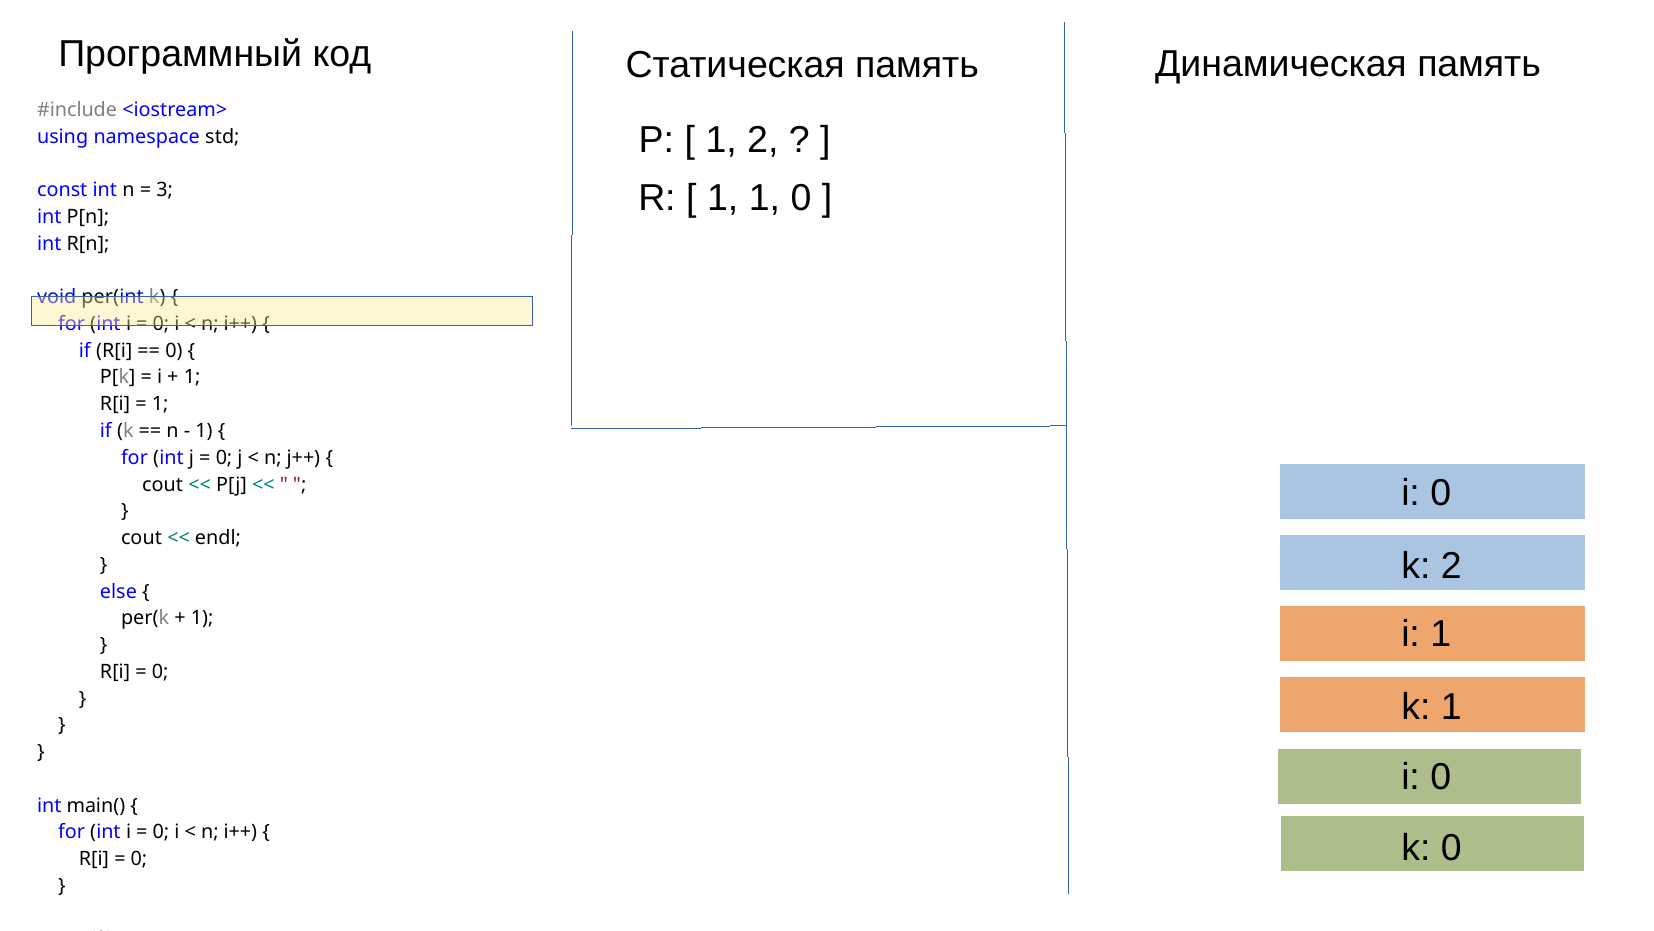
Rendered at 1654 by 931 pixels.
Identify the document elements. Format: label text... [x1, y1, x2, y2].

text_box [1277, 533, 1587, 593]
text_box [1276, 746, 1584, 806]
text_box [1277, 462, 1587, 522]
text_box i: 1 [1386, 605, 1467, 662]
text_box i: 0 [1386, 464, 1467, 522]
text_box [1277, 604, 1587, 664]
text_box [1279, 814, 1587, 874]
text_box [1277, 674, 1587, 734]
text_box i: 0 [1386, 748, 1483, 806]
text_box Программный код [43, 25, 387, 83]
text_box Статическая память [610, 35, 995, 93]
text_box k: 0 [1386, 819, 1483, 876]
text_box [31, 296, 533, 326]
text_box k: 2 [1386, 536, 1477, 594]
text_box k: 1 [1386, 678, 1477, 736]
text_box R: [ 1, 1, 0 ] [623, 169, 848, 227]
text_box Динамическая память [1140, 34, 1557, 92]
text_box P: [ 1, 2, ? ] [623, 111, 846, 168]
text_box #include <iostream> using namespace std; const int n = 3; int P[n]; int R[n]; void per(int k) { for (int i = 0; i < n; i++) { if (R[i] == 0) { P[k] = i + 1; R[i] = 1; if (k == n - 1) { for (int j = 0; j < n; j++) { cout << P[j] << " "; } cout << endl; } else { per(k + 1); } R[i] = 0; } } } int main() { for (int i = 0; i < n; i++) { R[i] = 0; } per(0); return 0; } [22, 88, 570, 907]
